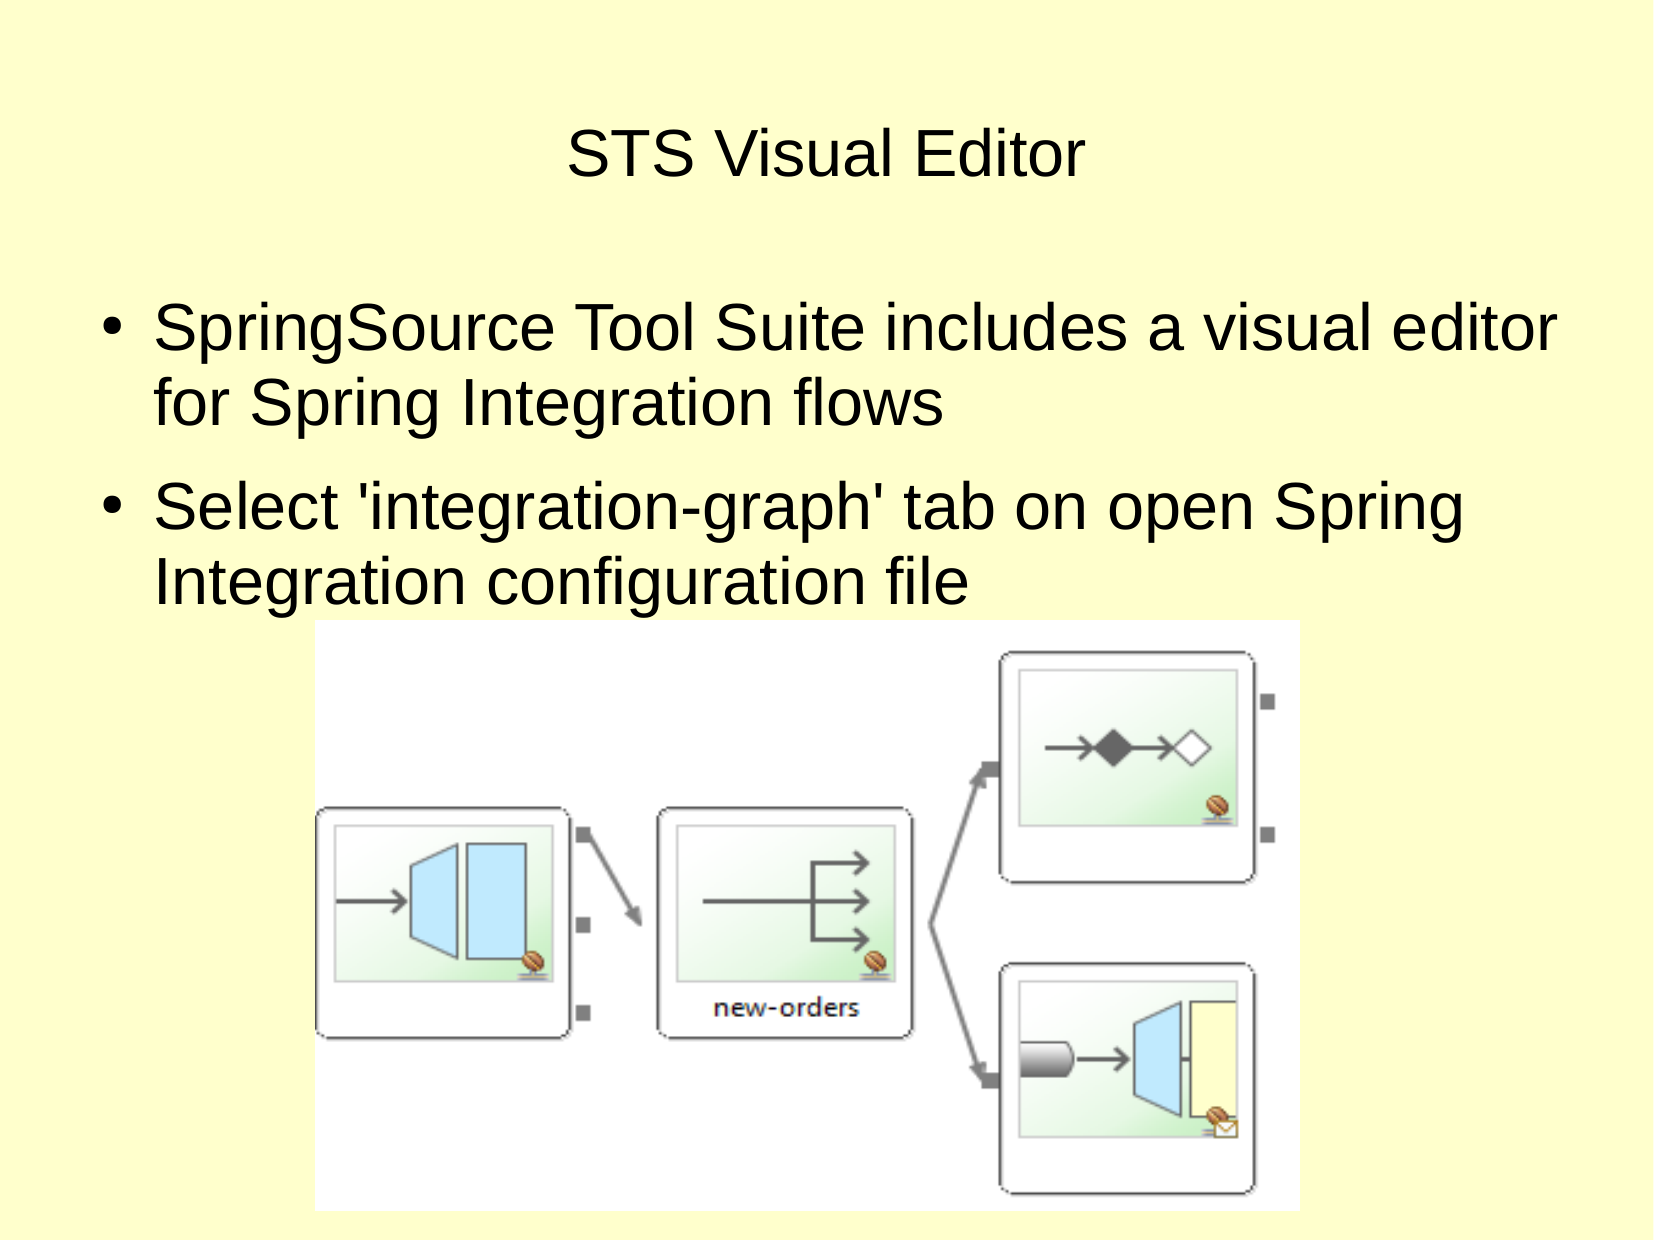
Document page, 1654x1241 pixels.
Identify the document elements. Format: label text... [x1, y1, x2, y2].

title STS Visual Editor [82, 49, 1571, 257]
list SpringSource Tool Suite includes a visual editor for Spring Integration flows Select 'integration-graph' tab on open Spring Integration configuration file [82, 290, 1571, 1109]
picture [315, 620, 1300, 1211]
